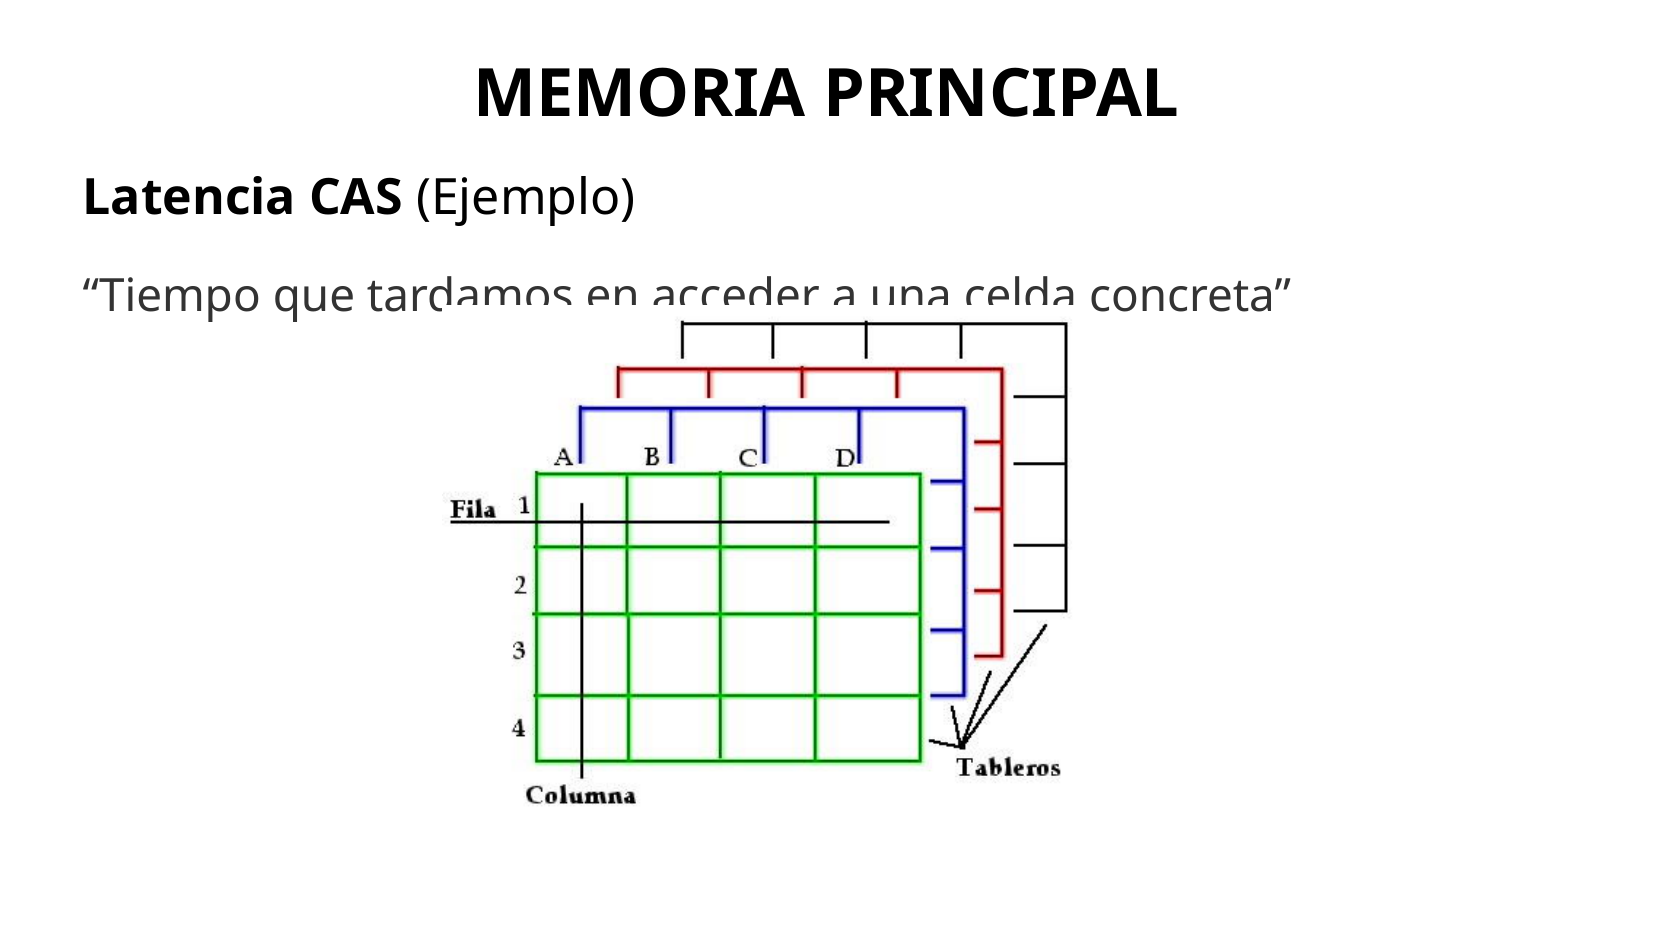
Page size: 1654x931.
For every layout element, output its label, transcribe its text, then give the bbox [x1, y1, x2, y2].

title MEMORIA PRINCIPAL [82, 37, 1571, 147]
subtitle Latencia CAS (Ejemplo) “Tiempo que tardamos en acceder a una celda concreta” [82, 147, 1571, 827]
picture [442, 305, 1075, 827]
